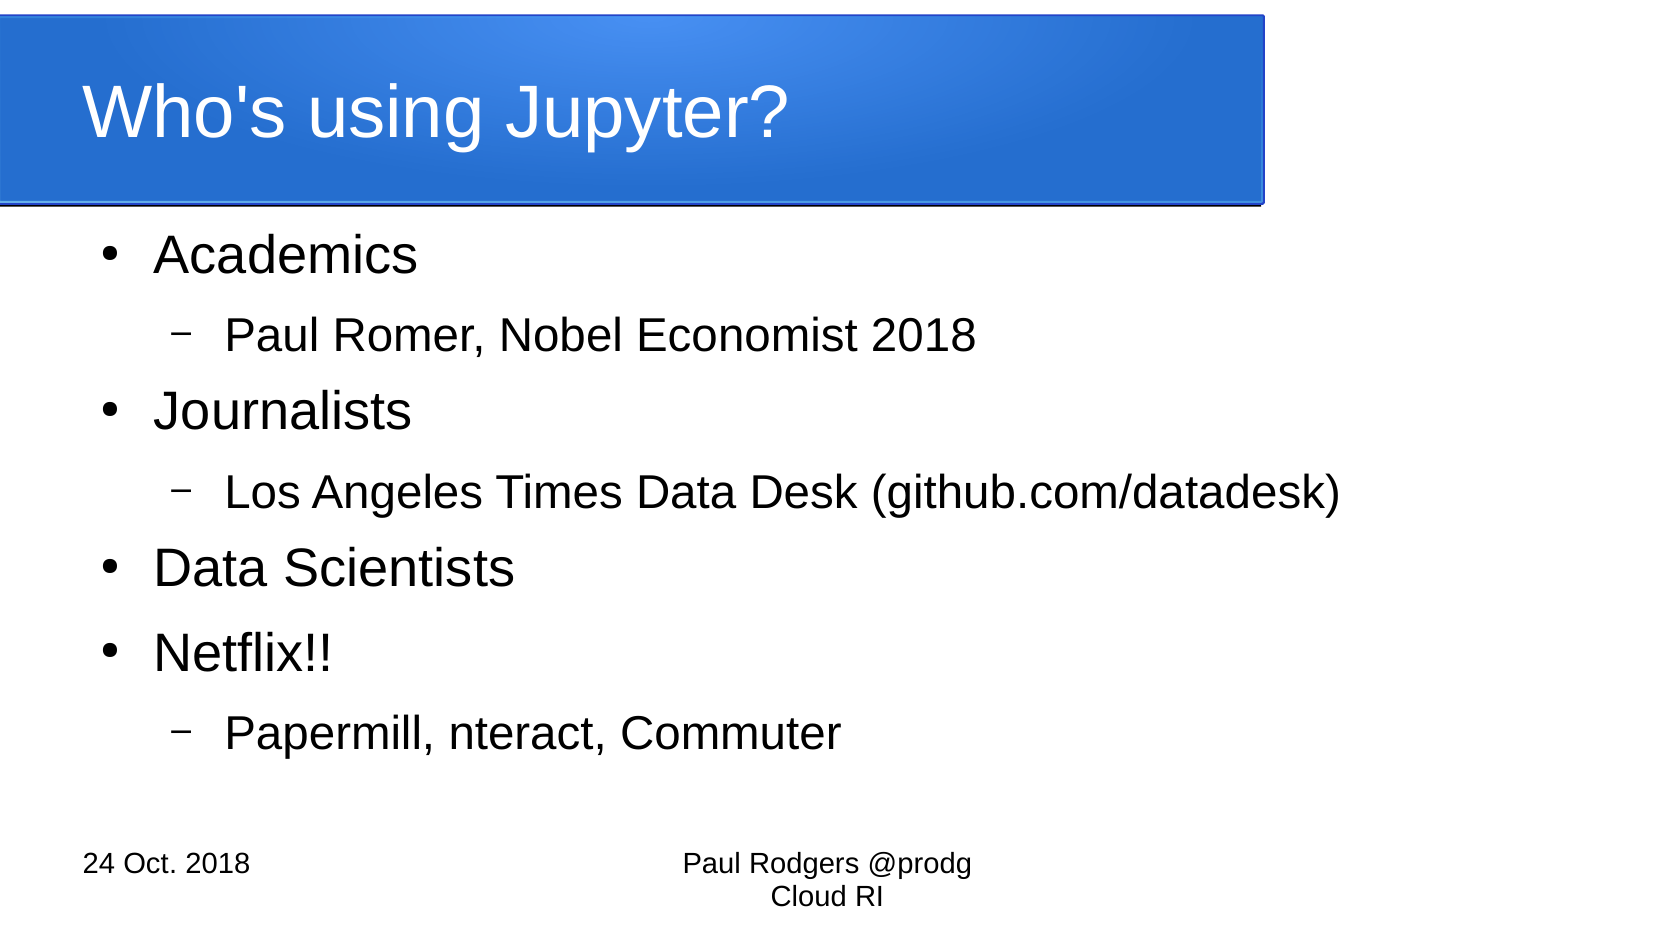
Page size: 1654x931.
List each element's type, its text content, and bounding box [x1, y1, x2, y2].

title Who's using Jupyter? [82, 35, 1235, 189]
list Academics Paul Romer, Nobel Economist 2018 Journalists Los Angeles Times Data Desk (github.com/datadesk) Data Scientists Netflix!! Papermill, nteract, Commuter [82, 224, 1571, 764]
